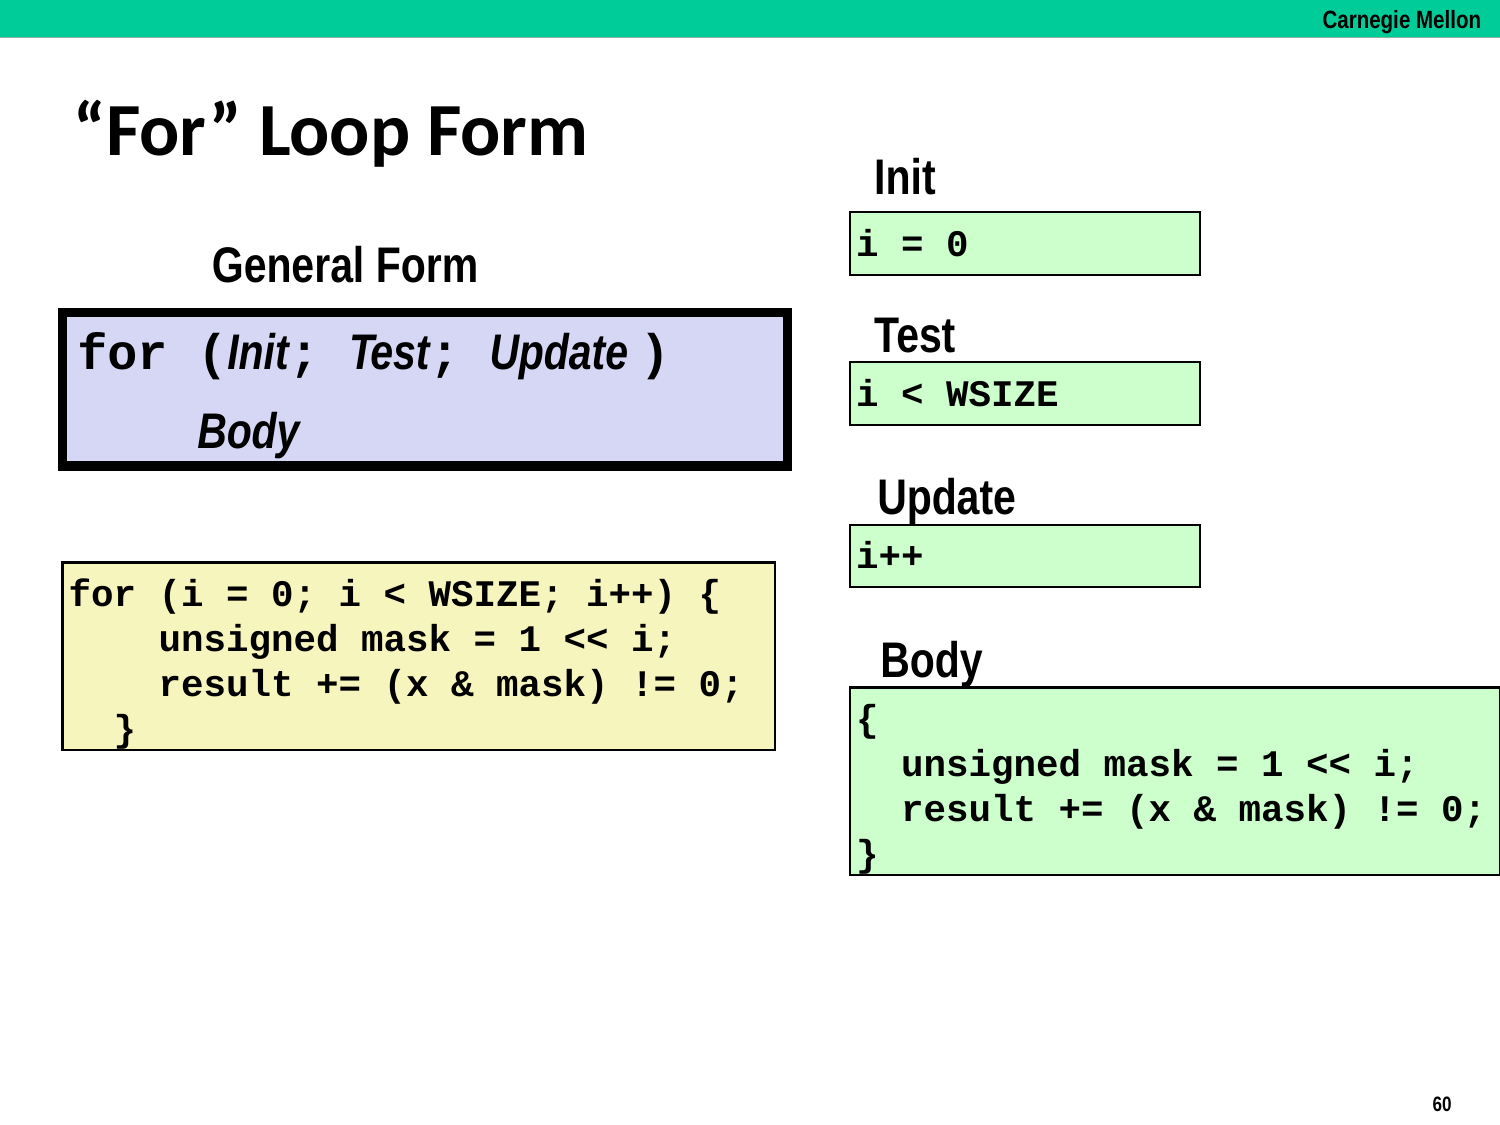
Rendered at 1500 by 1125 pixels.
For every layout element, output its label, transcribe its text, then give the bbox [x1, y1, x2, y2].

text_box { unsigned mask = 1 << i; result += (x & mask) != 0; } [849, 687, 1500, 875]
text_box Init [859, 137, 1425, 206]
text_box General Form [62, 224, 628, 293]
text_box Body [865, 619, 1432, 688]
text_box i = 0 [849, 212, 1200, 275]
text_box i < WSIZE [849, 362, 1200, 425]
text_box Test [859, 294, 1425, 363]
text_box Update [862, 457, 1429, 525]
text_box for (i = 0; i < WSIZE; i++) { unsigned mask = 1 << i; result += (x & mask) != 0; } [62, 562, 775, 750]
text_box i++ [849, 524, 1200, 588]
text_box for (Init; Test; Update ) Body [62, 312, 788, 466]
text_box Carnegie Mellon [1322, 3, 1500, 33]
title “For” Loop Form [58, 72, 1304, 198]
